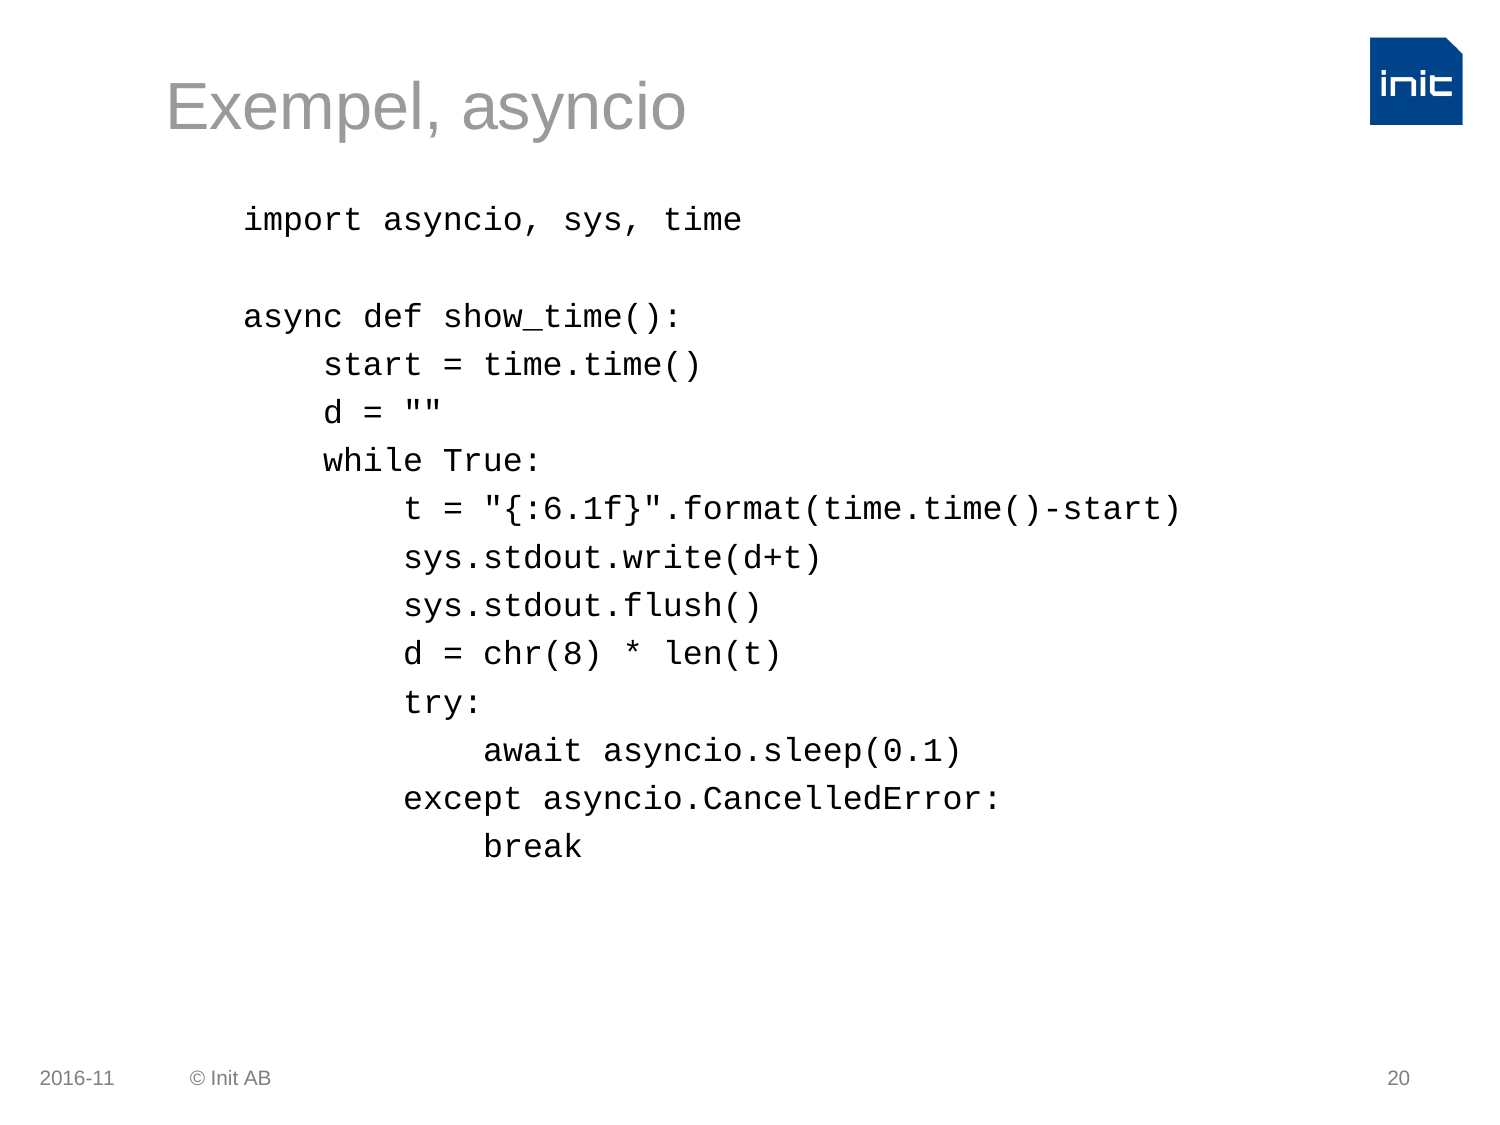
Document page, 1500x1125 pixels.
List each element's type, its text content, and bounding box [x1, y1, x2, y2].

text_box 2016-11 [24, 1037, 151, 1098]
text_box Exempel, asyncio [150, 0, 1351, 151]
text_box <nummer> [1350, 1037, 1426, 1098]
picture [1370, 37, 1463, 125]
text_box import asyncio, sys, time async def show_time(): start = time.time() d = "" while True: t = "{:6.1f}".format(time.time()-start) sys.stdout.write(d+t) sys.stdout.flush() d = chr(8) * len(t) try: await asyncio.sleep(0.1) except asyncio.CancelledError: break [150, 189, 1351, 1017]
text_box © Init AB [174, 1037, 1326, 1098]
